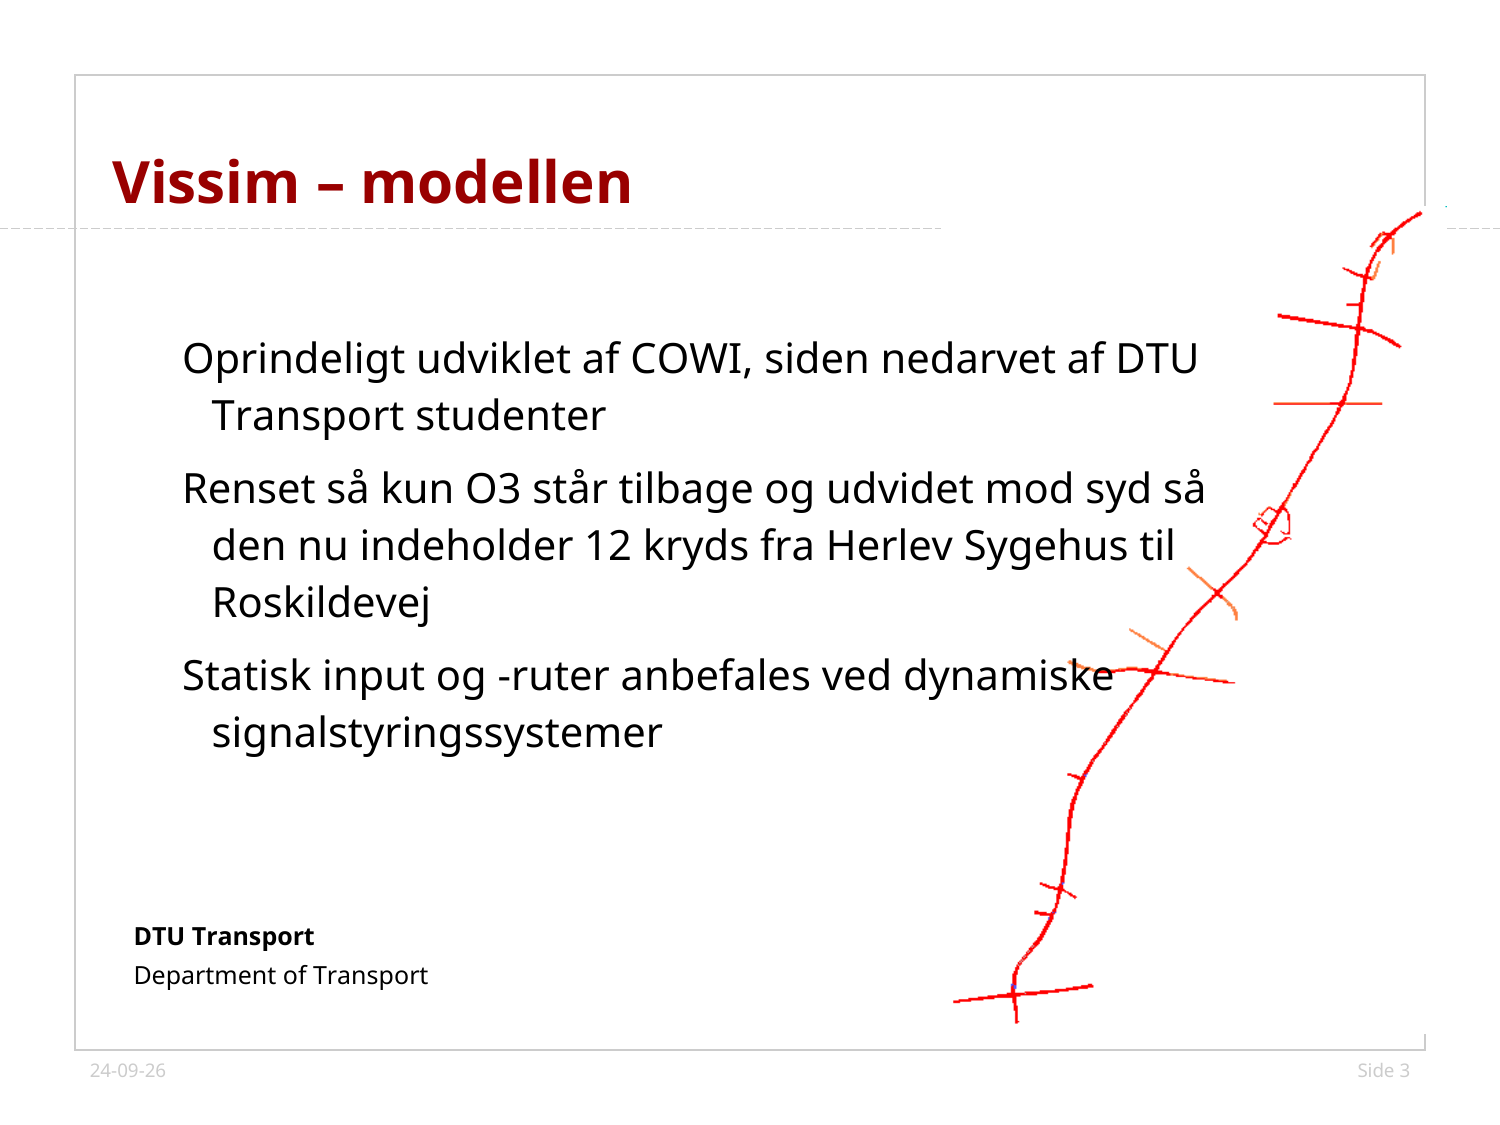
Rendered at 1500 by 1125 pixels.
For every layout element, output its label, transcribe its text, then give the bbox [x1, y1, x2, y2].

subtitle Oprindeligt udviklet af COWI, siden nedarvet af DTU Transport studenter Renset så kun O3 står tilbage og udvidet mod syd så den nu indeholder 12 kryds fra Herlev Sygehus til Roskildevej Statisk input og -ruter anbefales ved dynamiske signalstyringssystemer [182, 295, 1270, 794]
picture [941, 206, 1447, 1034]
title Vissim – modellen [112, 132, 1401, 231]
